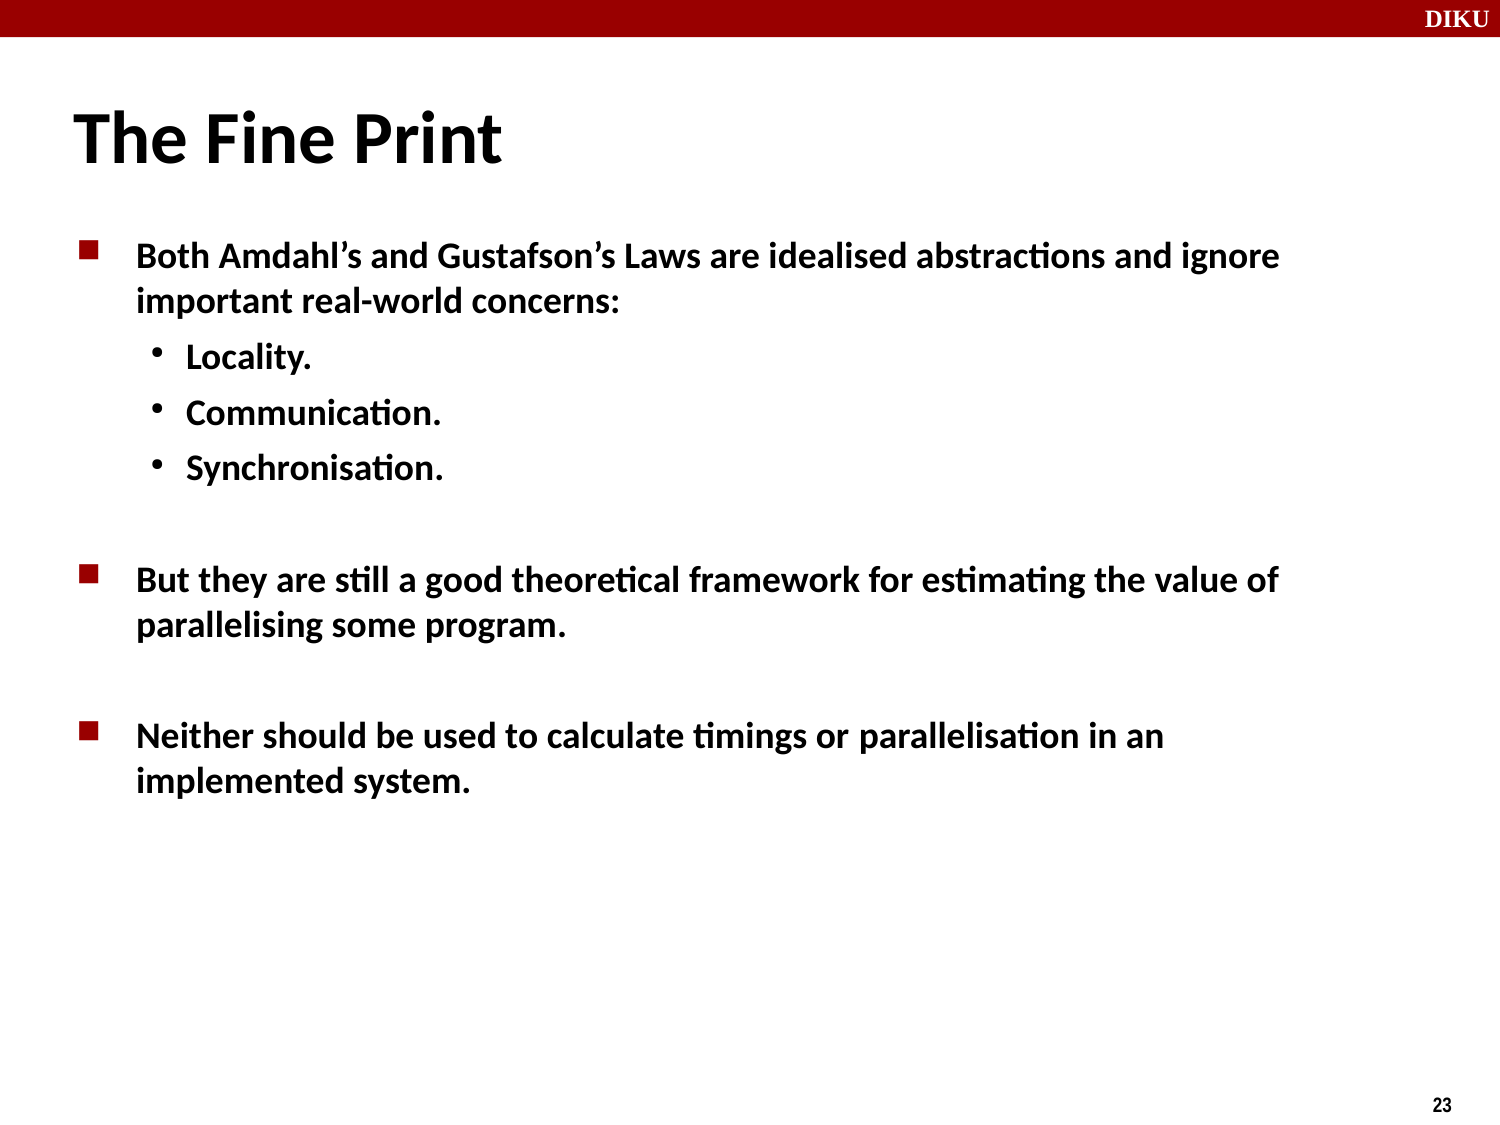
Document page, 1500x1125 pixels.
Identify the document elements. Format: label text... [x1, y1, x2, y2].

text_box The Fine Print [58, 71, 1304, 197]
text_box Both Amdahl’s and Gustafson’s Laws are idealised abstractions and ignore important real-world concerns: Locality. Communication. Synchronisation. But they are still a good theoretical framework for estimating the value of parallelising some program. Neither should be used to calculate timings or parallelisation in an implemented system. [65, 223, 1361, 1039]
